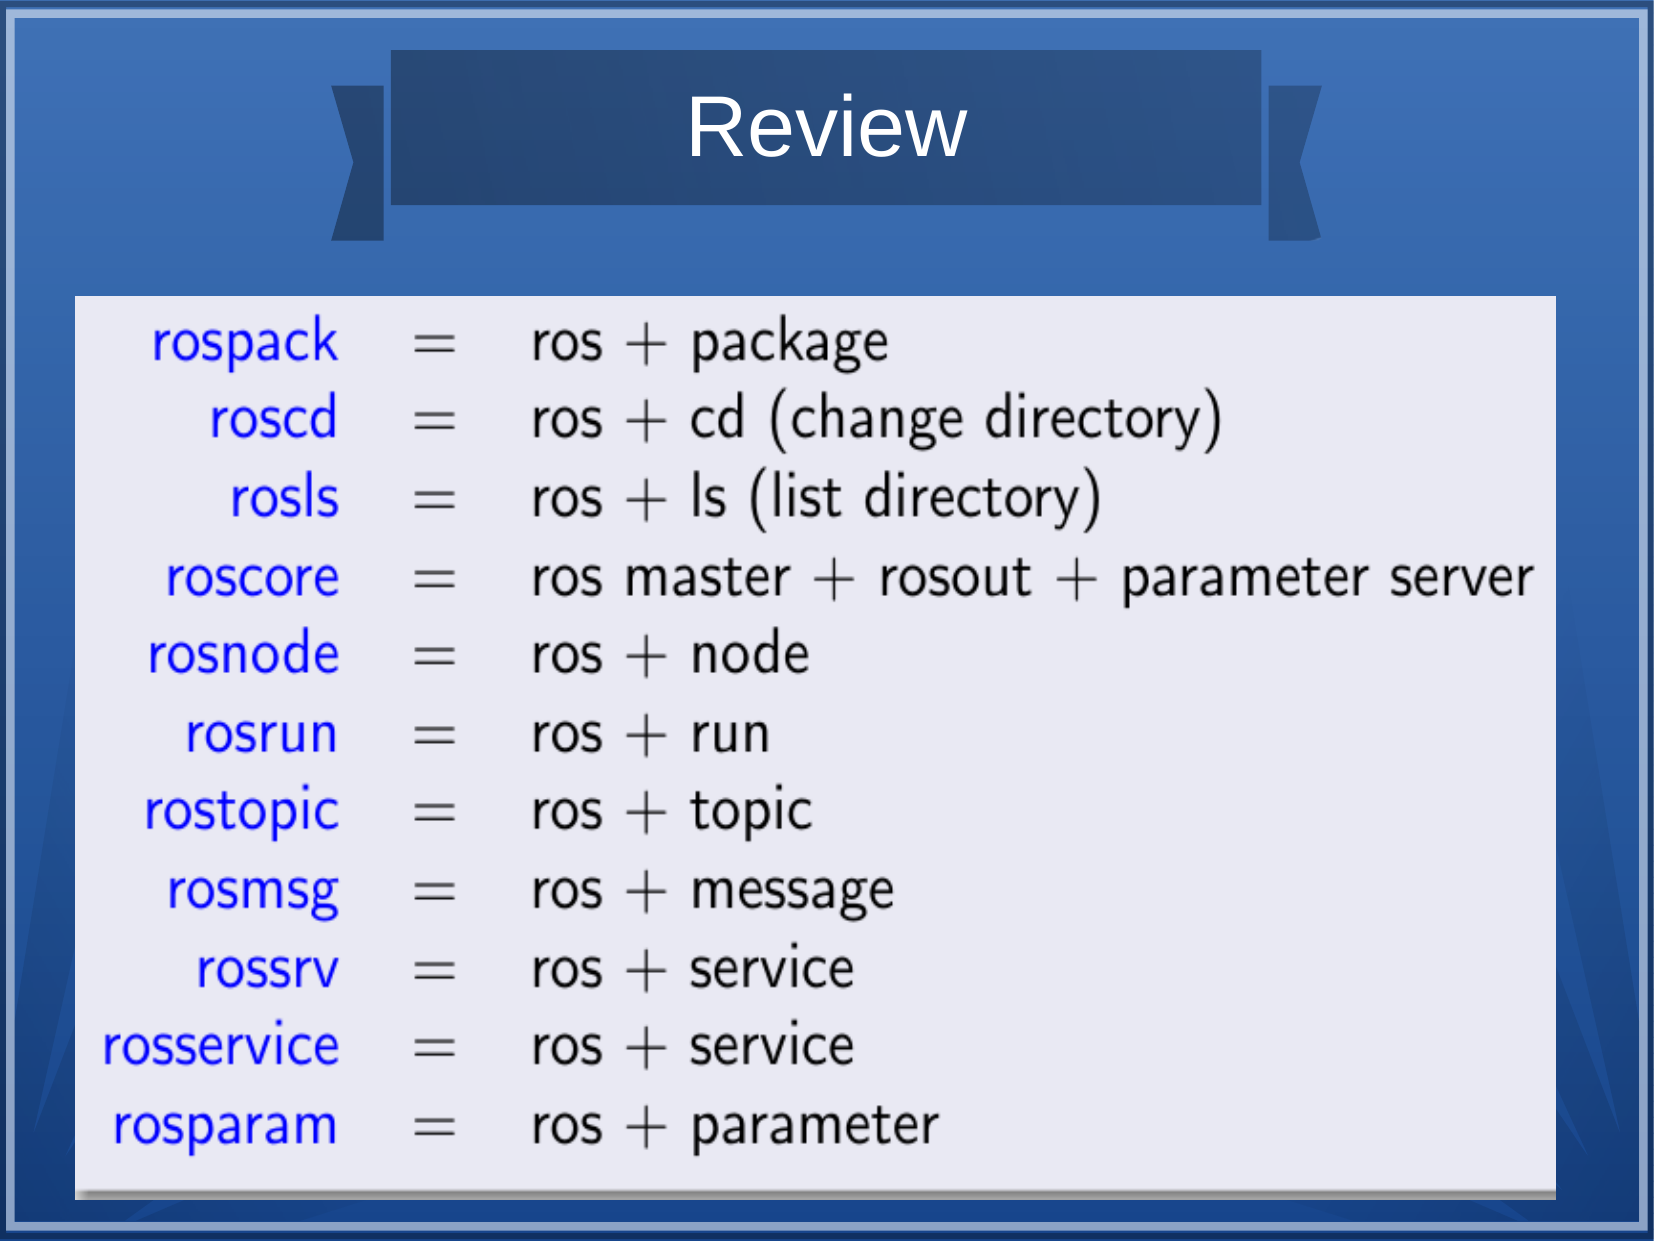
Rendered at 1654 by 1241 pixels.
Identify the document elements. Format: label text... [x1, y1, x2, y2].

title Review [389, 49, 1264, 205]
picture [75, 296, 1556, 1201]
